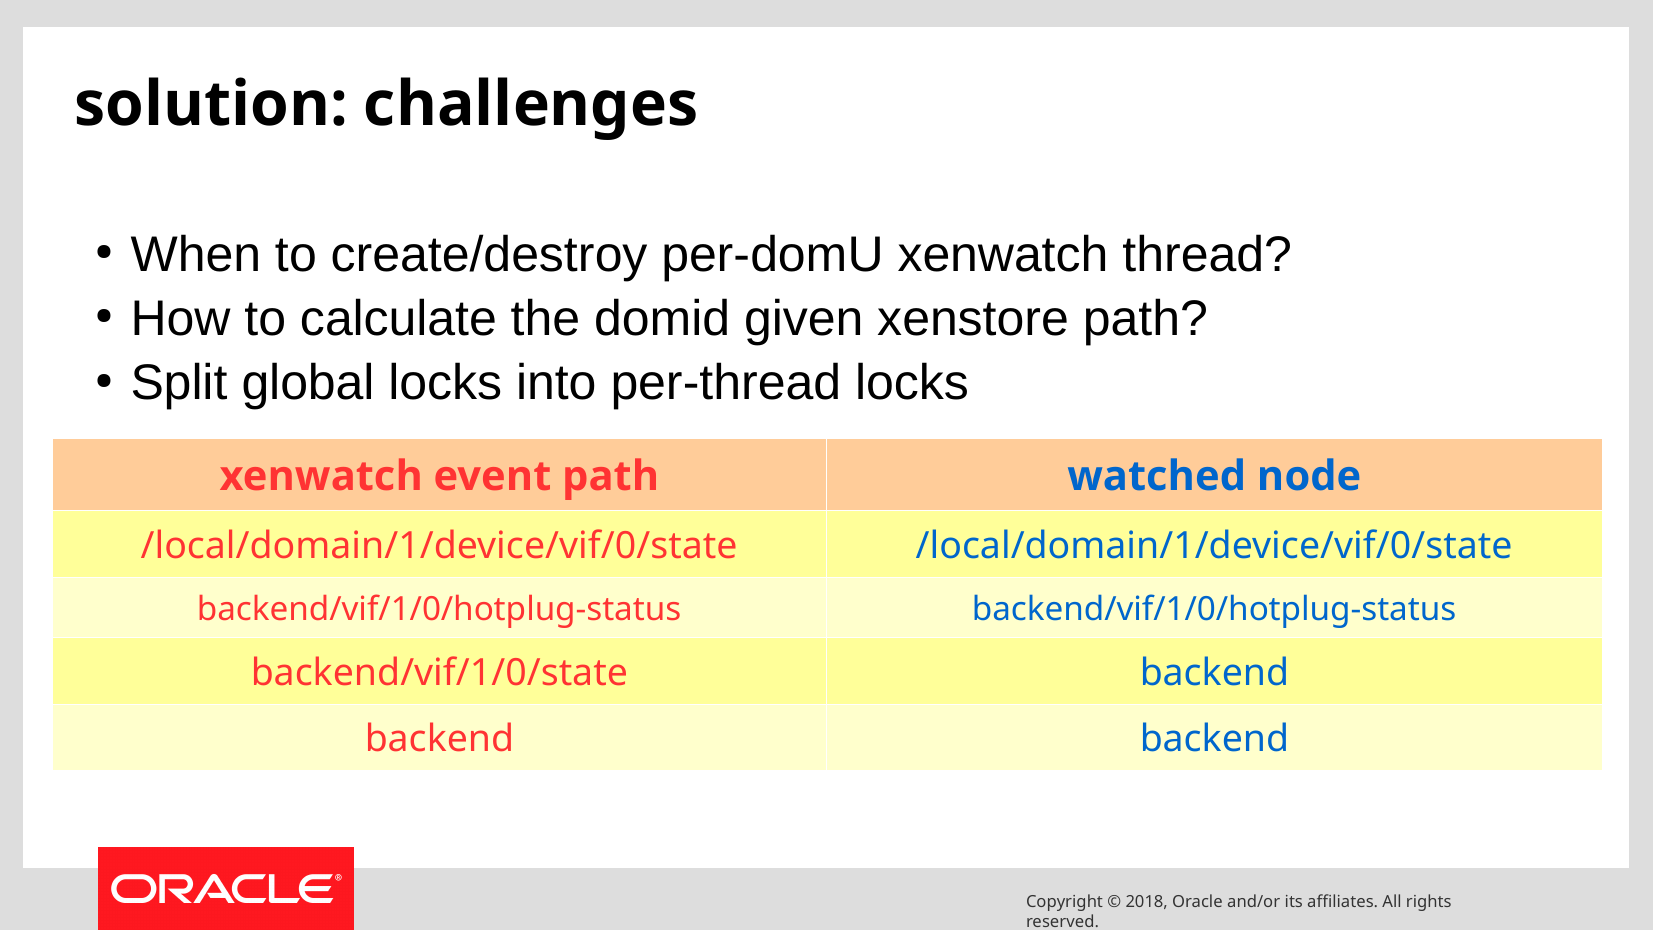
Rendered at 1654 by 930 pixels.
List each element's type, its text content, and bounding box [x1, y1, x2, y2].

table_cell backend [827, 638, 1602, 704]
text_box [23, 27, 1629, 868]
picture [98, 847, 354, 930]
table_cell /local/domain/1/device/vif/0/state [53, 511, 826, 577]
text_box solution: challenges [60, 50, 1629, 151]
table_header watched node [827, 439, 1602, 510]
table_cell backend/vif/1/0/state [53, 638, 826, 704]
table_cell backend [53, 705, 826, 770]
table_cell /local/domain/1/device/vif/0/state [827, 511, 1602, 577]
table_cell backend/vif/1/0/hotplug-status [53, 578, 826, 637]
text_box When to create/destroy per-domU xenwatch thread? How to calculate the domid given xenstore path? Split global locks into per-thread locks [80, 210, 1581, 421]
text_box Copyright © 2018, Oracle and/or its affiliates. All rights reserved. [1011, 883, 1534, 918]
table_cell backend [827, 705, 1602, 770]
table_cell backend/vif/1/0/hotplug-status [827, 578, 1602, 637]
table_header xenwatch event path [53, 439, 826, 510]
